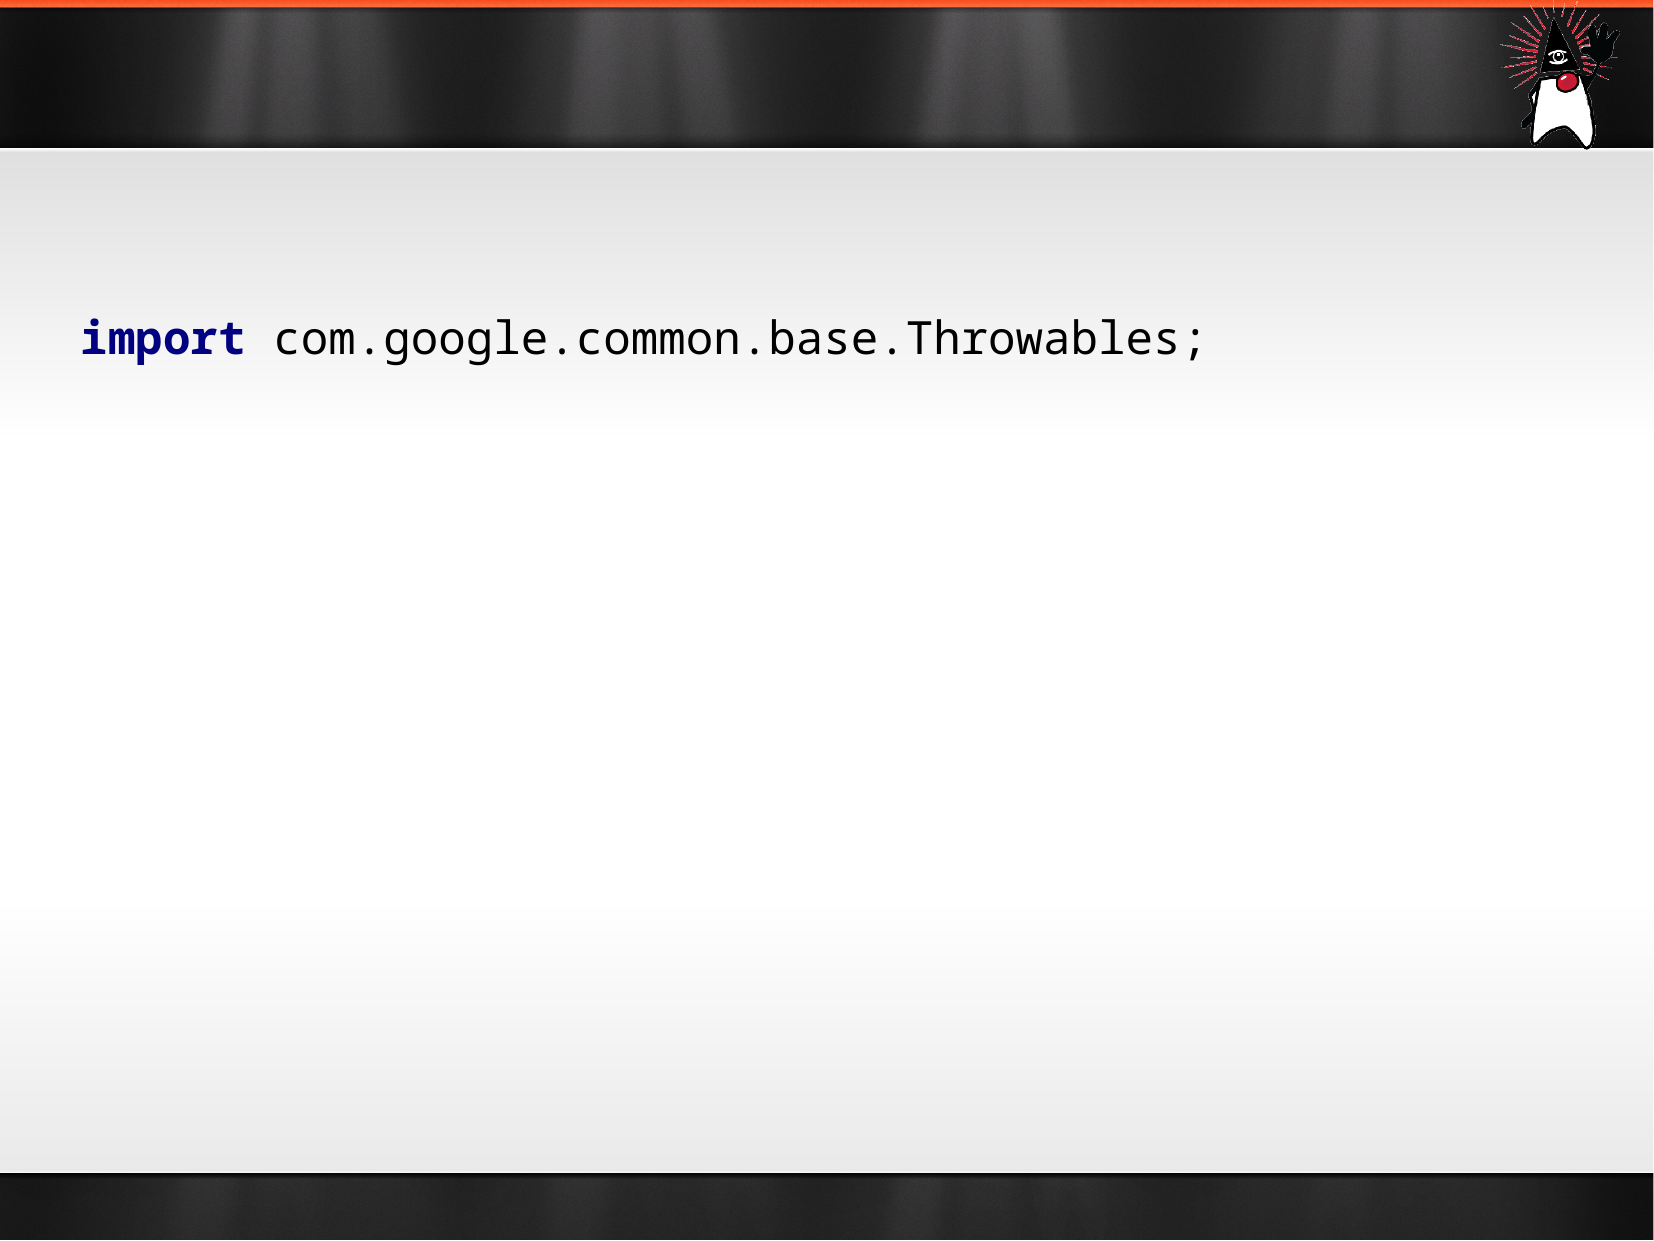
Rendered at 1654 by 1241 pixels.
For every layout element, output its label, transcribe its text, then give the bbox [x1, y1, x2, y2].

text_box import com.google.common.base.Throwables; [80, 305, 1654, 1125]
picture [0, 0, 1654, 1240]
